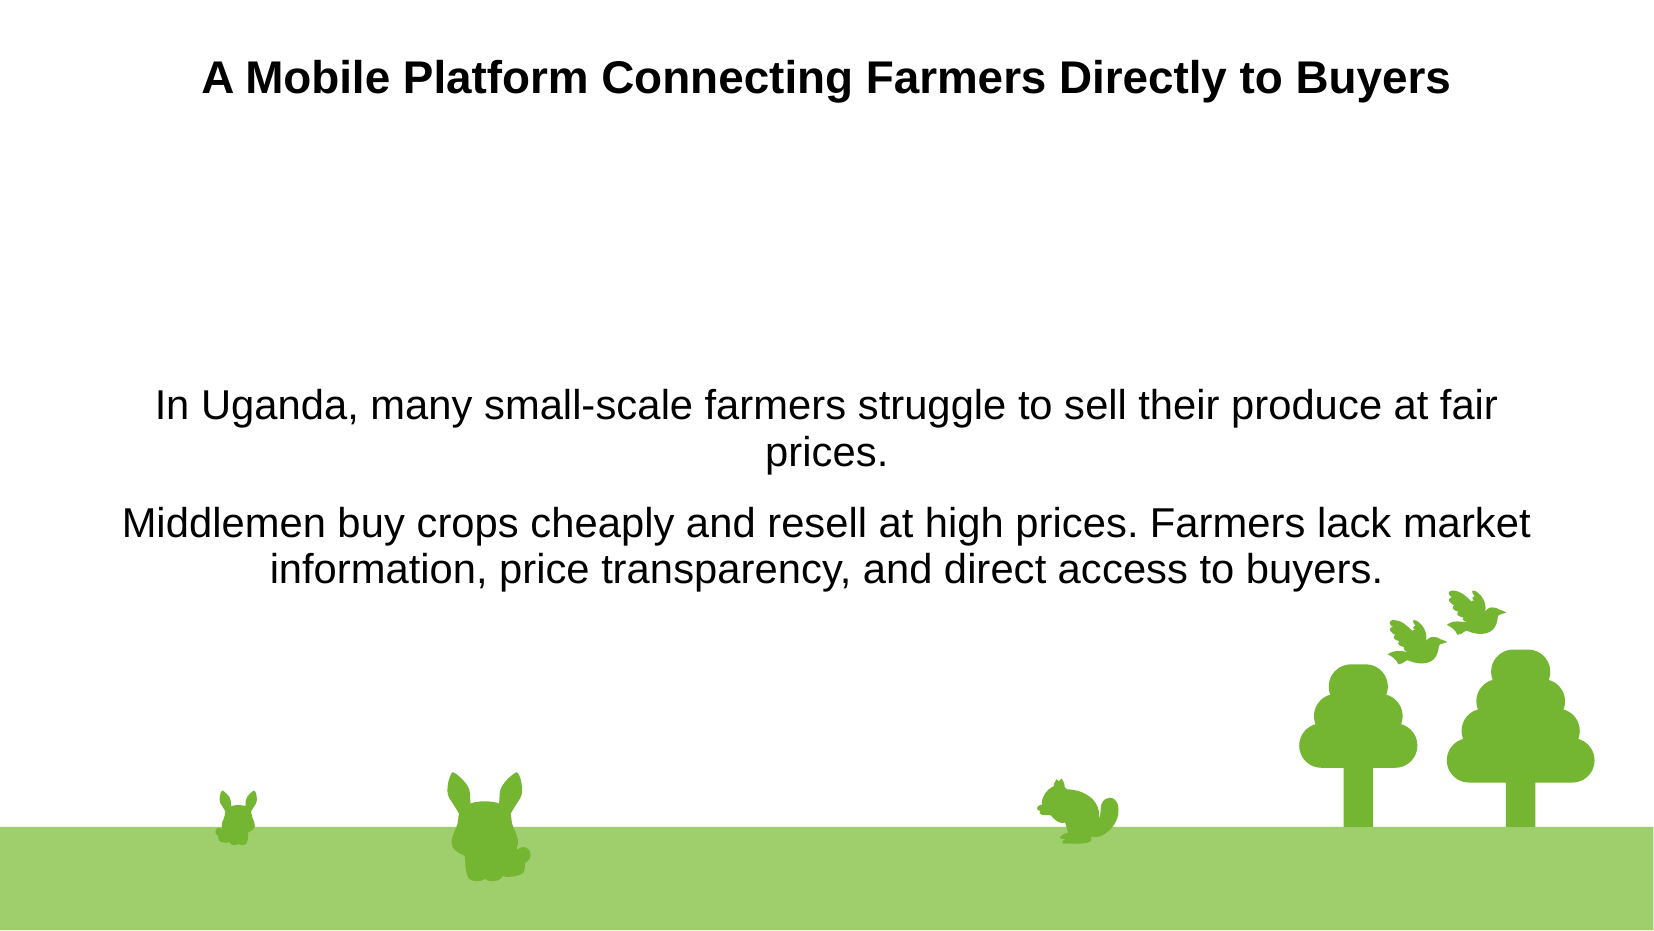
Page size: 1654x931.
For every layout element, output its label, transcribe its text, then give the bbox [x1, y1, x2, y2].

subtitle In Uganda, many small-scale farmers struggle to sell their produce at fair prices. Middlemen buy crops cheaply and resell at high prices. Farmers lack market information, price transparency, and direct access to buyers. [88, 206, 1565, 768]
title A Mobile Platform Connecting Farmers Directly to Buyers [88, 29, 1565, 178]
